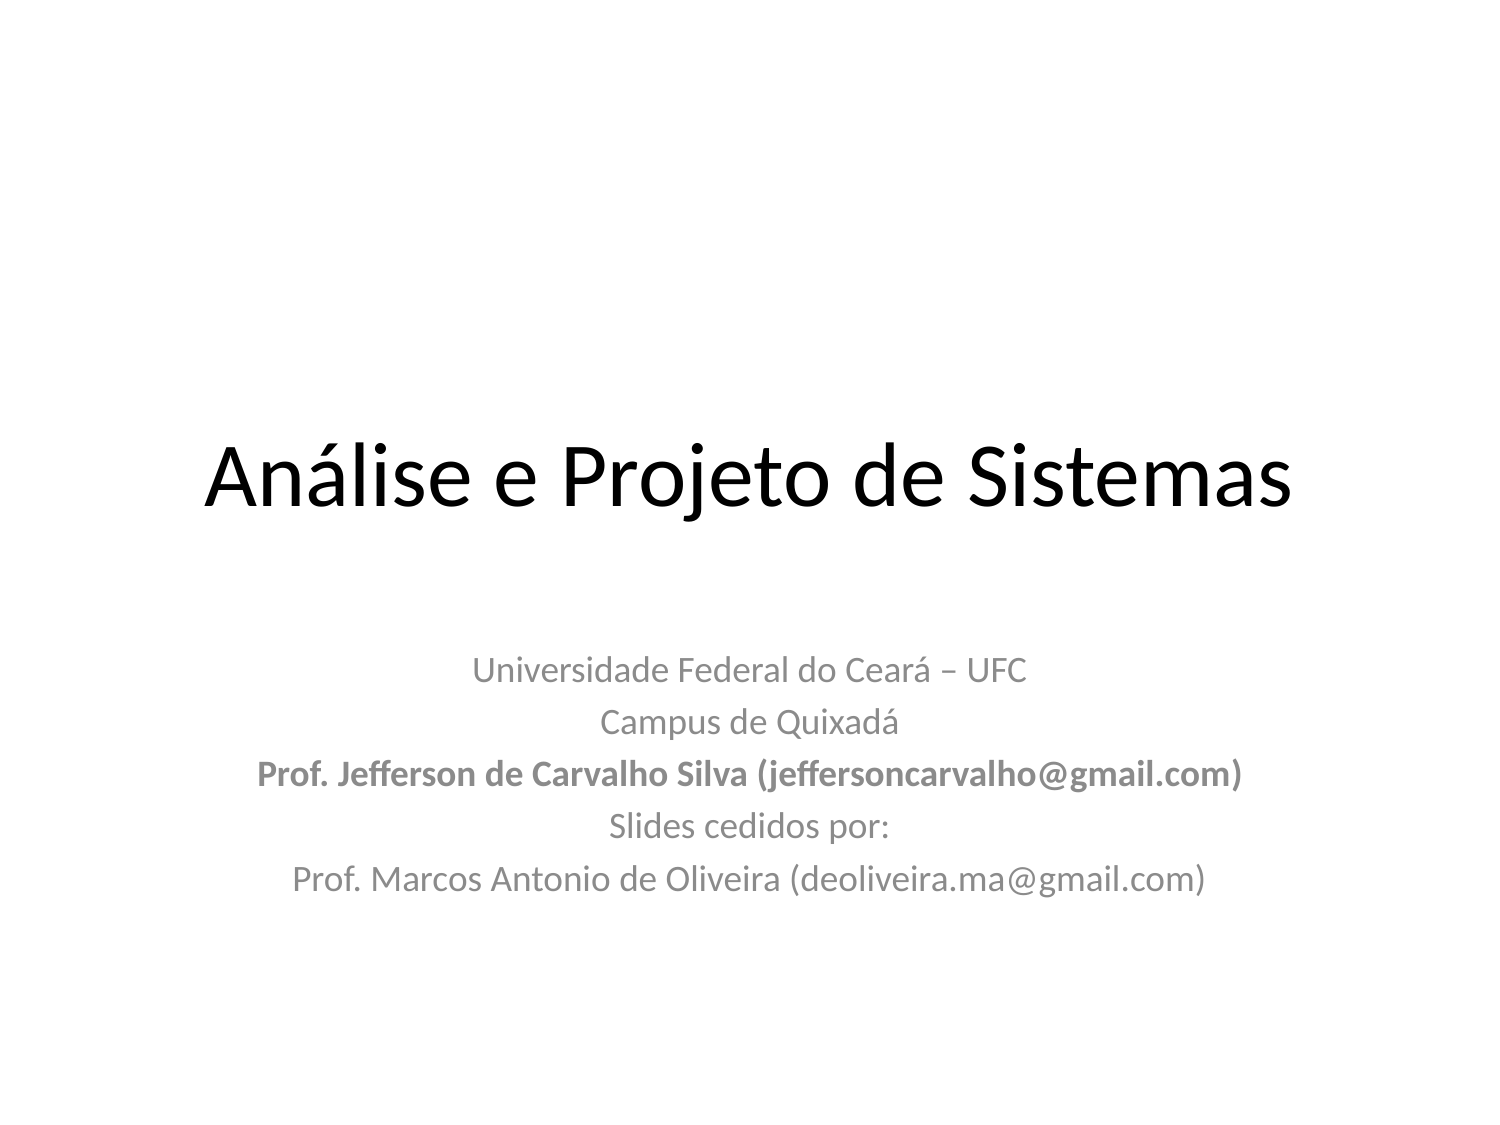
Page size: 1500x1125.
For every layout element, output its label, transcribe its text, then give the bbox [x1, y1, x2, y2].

title Análise e Projeto de Sistemas [112, 349, 1388, 591]
subtitle Universidade Federal do Ceará – UFC Campus de Quixadá Prof. Jefferson de Carvalho Silva (jeffersoncarvalho@gmail.com) Slides cedidos por: Prof. Marcos Antonio de Oliveira (deoliveira.ma@gmail.com) [225, 637, 1275, 925]
